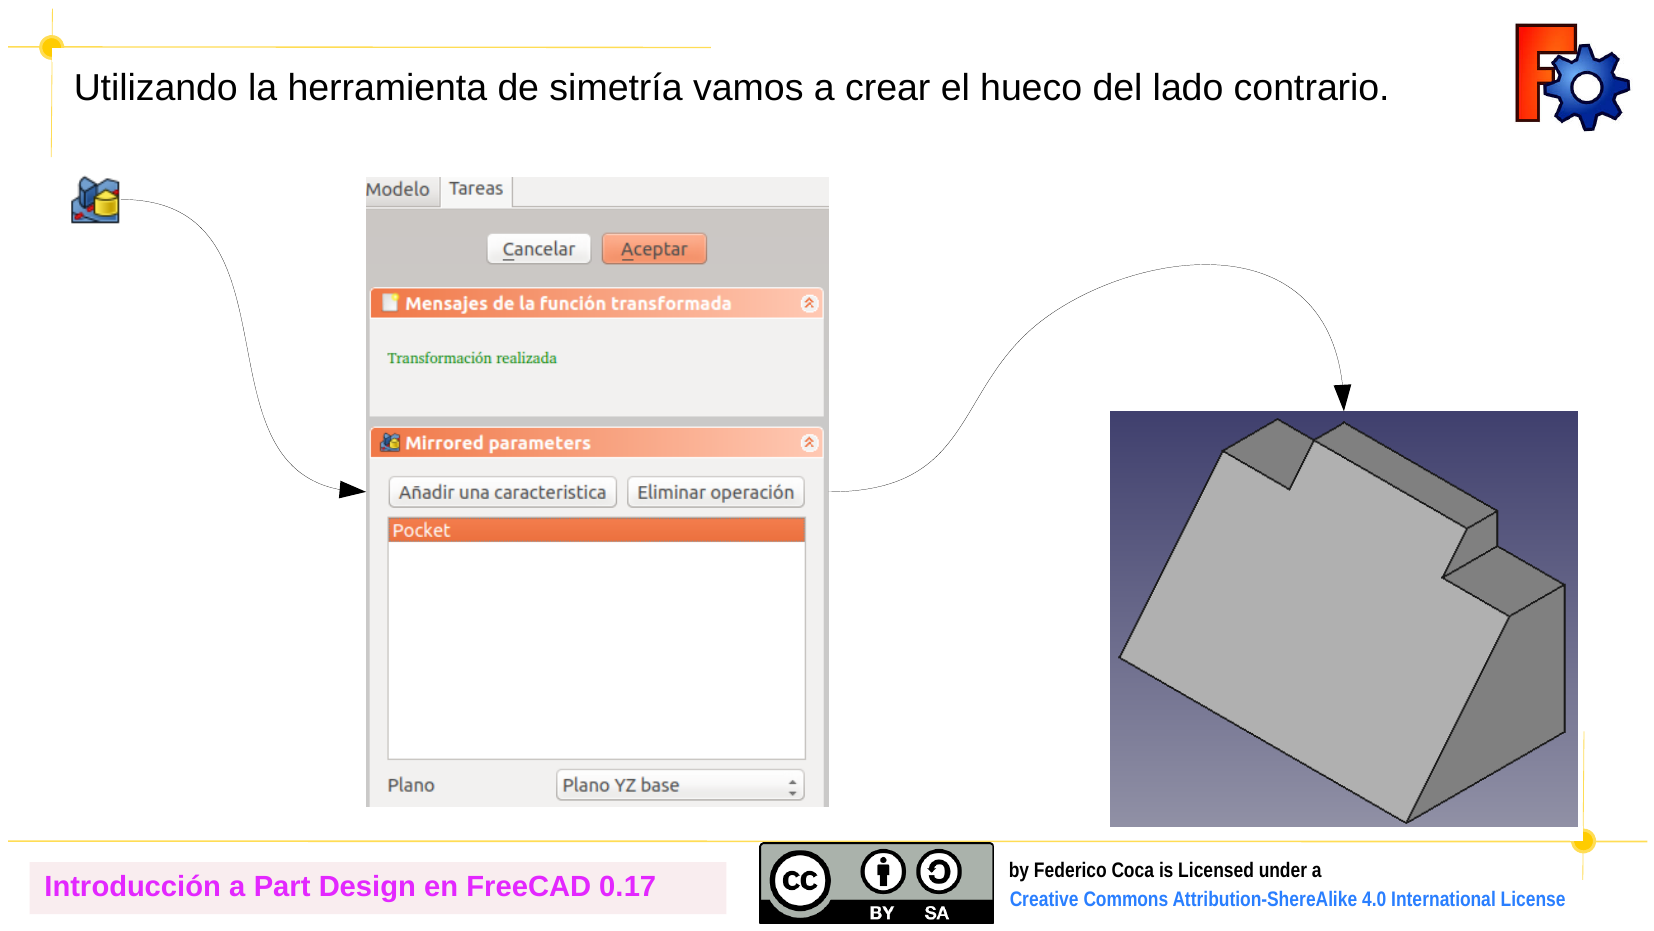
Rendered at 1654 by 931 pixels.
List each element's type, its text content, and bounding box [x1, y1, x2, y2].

text_box Utilizando la herramienta de simetría vamos a crear el hueco del lado contrario. [59, 59, 1489, 116]
picture [1110, 411, 1578, 827]
picture [70, 174, 121, 225]
picture [366, 177, 829, 807]
text_box Introducción a Part Design en FreeCAD 0.17 [29, 862, 727, 915]
picture [1509, 13, 1638, 142]
